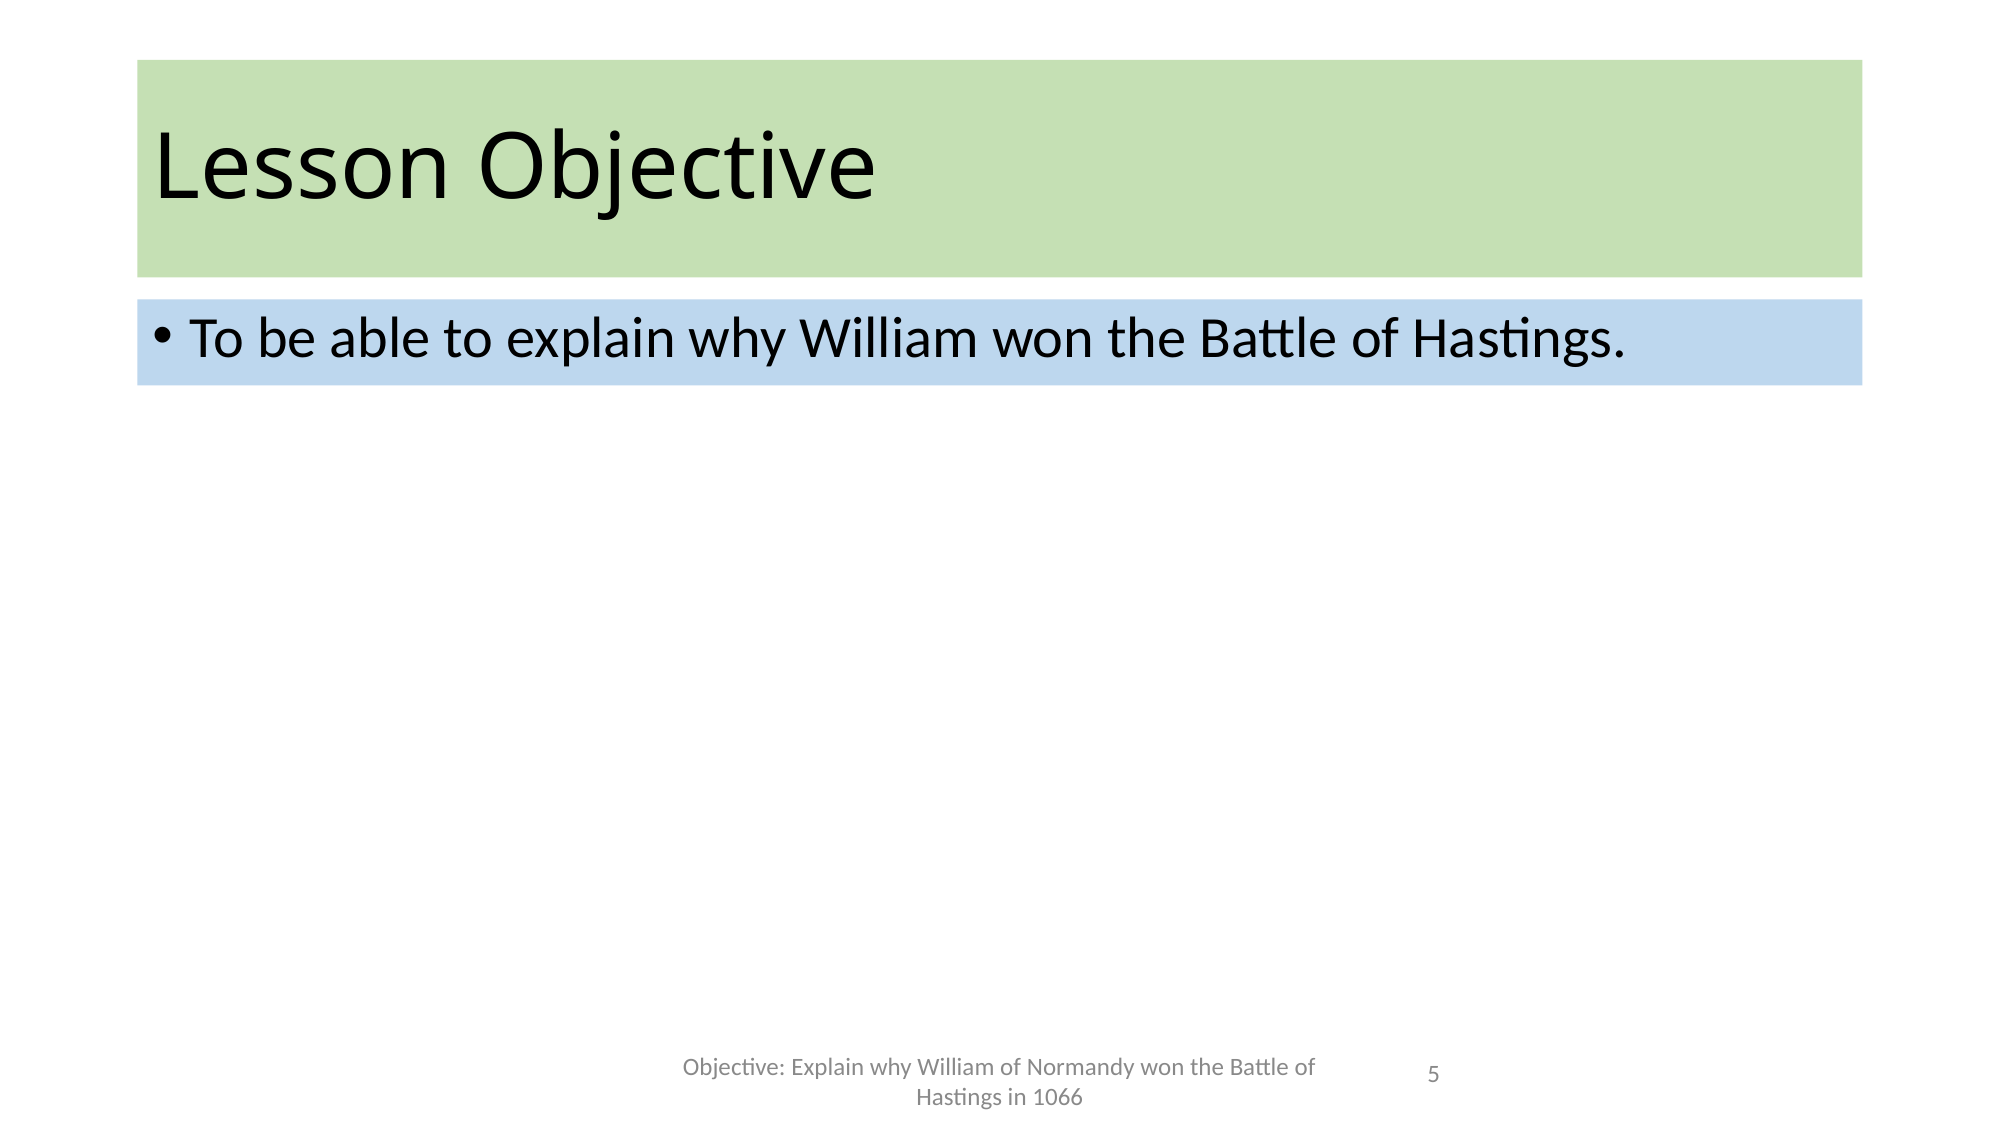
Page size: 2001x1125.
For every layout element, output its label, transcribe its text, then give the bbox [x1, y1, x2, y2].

text_box 5 [1412, 1042, 1863, 1103]
text_box Objective: Explain why William of Normandy won the Battle of Hastings in 1066 [662, 1042, 1338, 1103]
list To be able to explain why William won the Battle of Hastings. [137, 299, 1863, 386]
title Lesson Objective [137, 59, 1863, 278]
